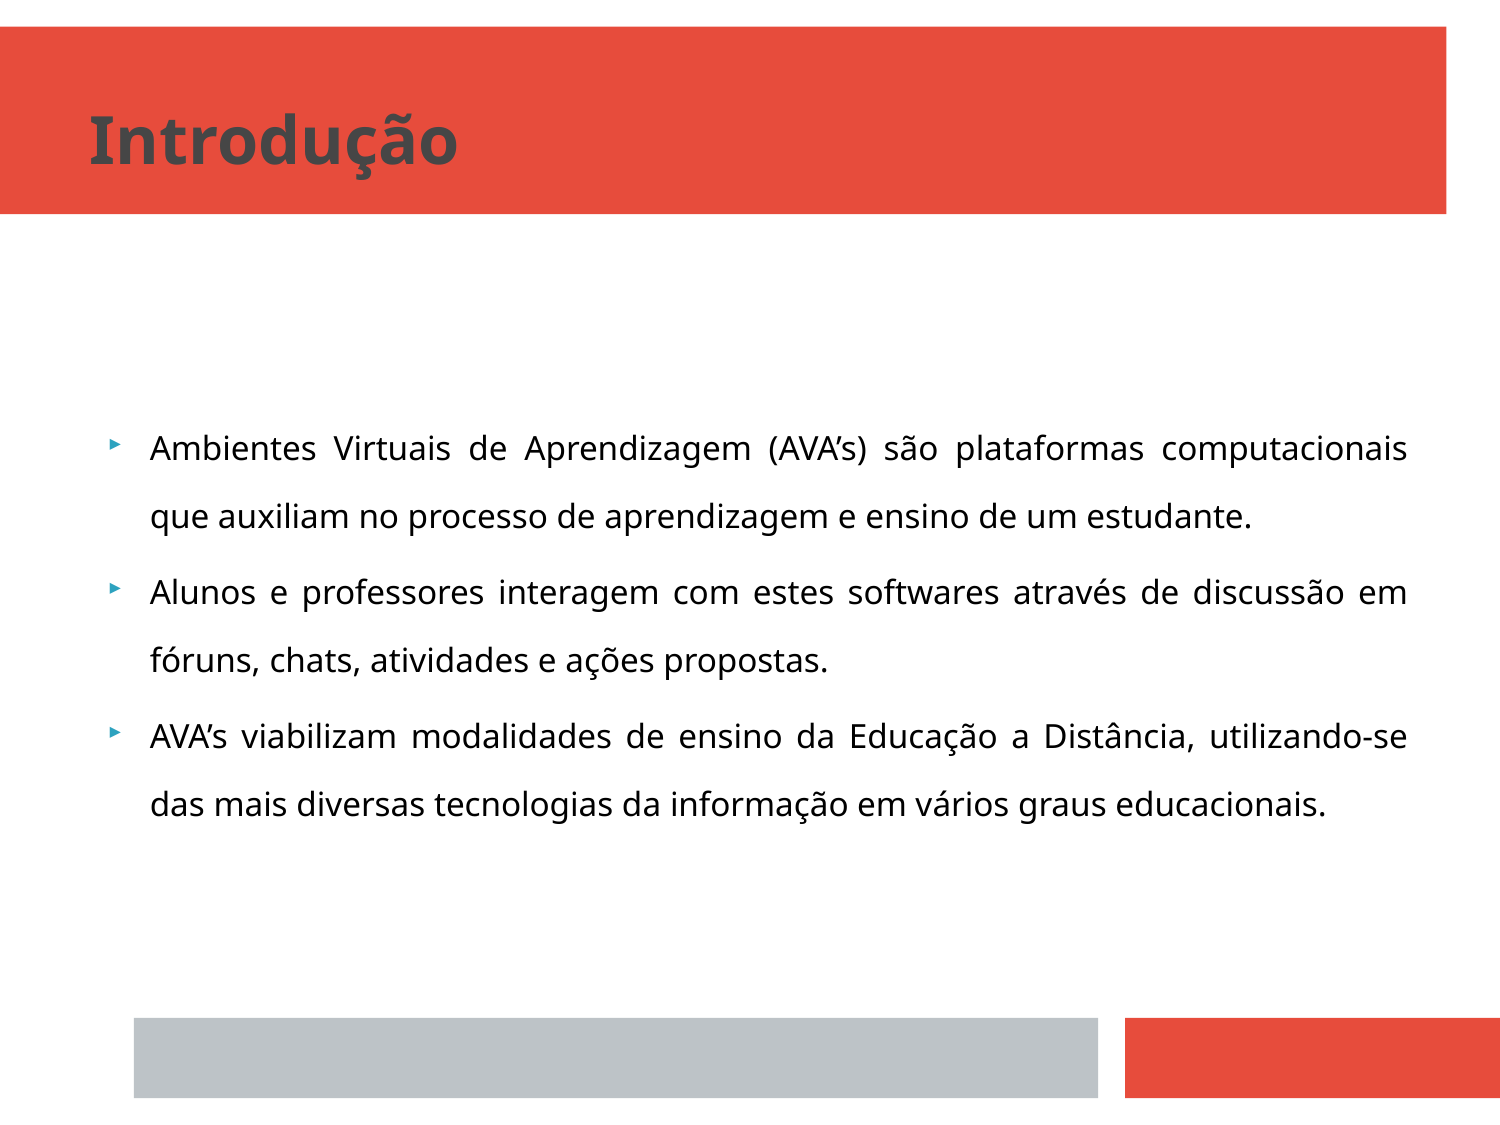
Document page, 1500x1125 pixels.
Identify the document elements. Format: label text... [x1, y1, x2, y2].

list Ambientes Virtuais de Aprendizagem (AVA’s) são plataformas computacionais que auxiliam no processo de aprendizagem e ensino de um estudante. Alunos e professores interagem com estes softwares através de discussão em fóruns, chats, atividades e ações propostas. AVA’s viabilizam modalidades de ensino da Educação a Distância, utilizando-se das mais diversas tecnologias da informação em vários graus educacionais. [75, 243, 1425, 986]
title Introdução [75, 45, 1425, 233]
